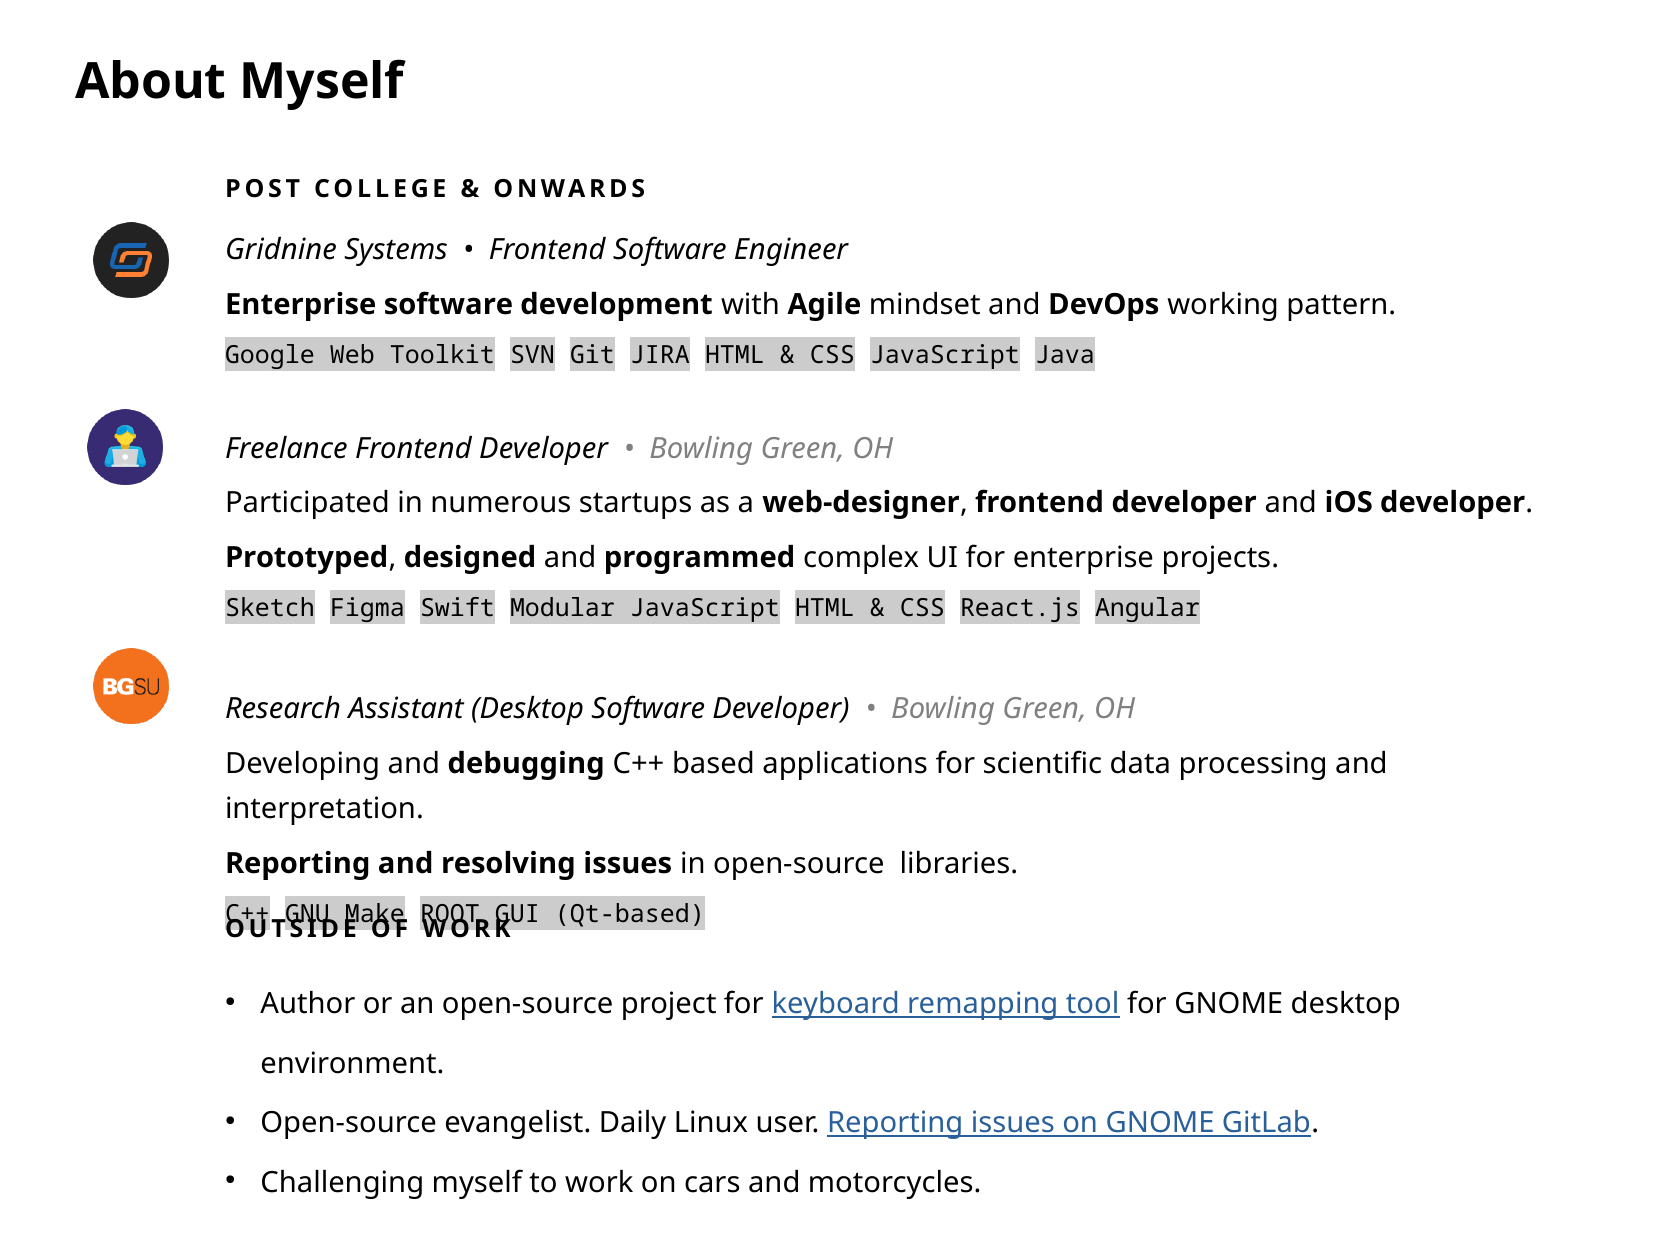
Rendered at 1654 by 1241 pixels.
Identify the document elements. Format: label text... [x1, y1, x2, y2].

picture [93, 222, 169, 298]
text_box OUTSIDE OF WORK Author or an open-source project for keyboard remapping tool for GNOME desktop environment. Open-source evangelist. Daily Linux user. Reporting issues on GNOME GitLab. Challenging myself to work on cars and motorcycles. [225, 905, 1576, 1113]
text_box About Myself [75, 45, 1576, 120]
picture [93, 648, 169, 724]
text_box POST COLLEGE & ONWARDS Gridnine Systems • Frontend Software Engineer Enterprise software development with Agile mindset and DevOps working pattern. Google Web Toolkit SVN Git JIRA HTML & CSS JavaScript Java Freelance Frontend Developer • Bowling Green, OH Participated in numerous startups as a web-designer, frontend developer and iOS developer. Prototyped, designed and programmed complex UI for enterprise projects. Sketch Figma Swift Modular JavaScript HTML & CSS React.js Angular Research Assistant (Desktop Software Developer) • Bowling Green, OH Developing and debugging C++ based applications for scientific data processing and interpretation. Reporting and resolving issues in open-source libraries. C++ GNU Make ROOT GUI (Qt-based) [225, 165, 1576, 822]
picture [87, 409, 163, 485]
